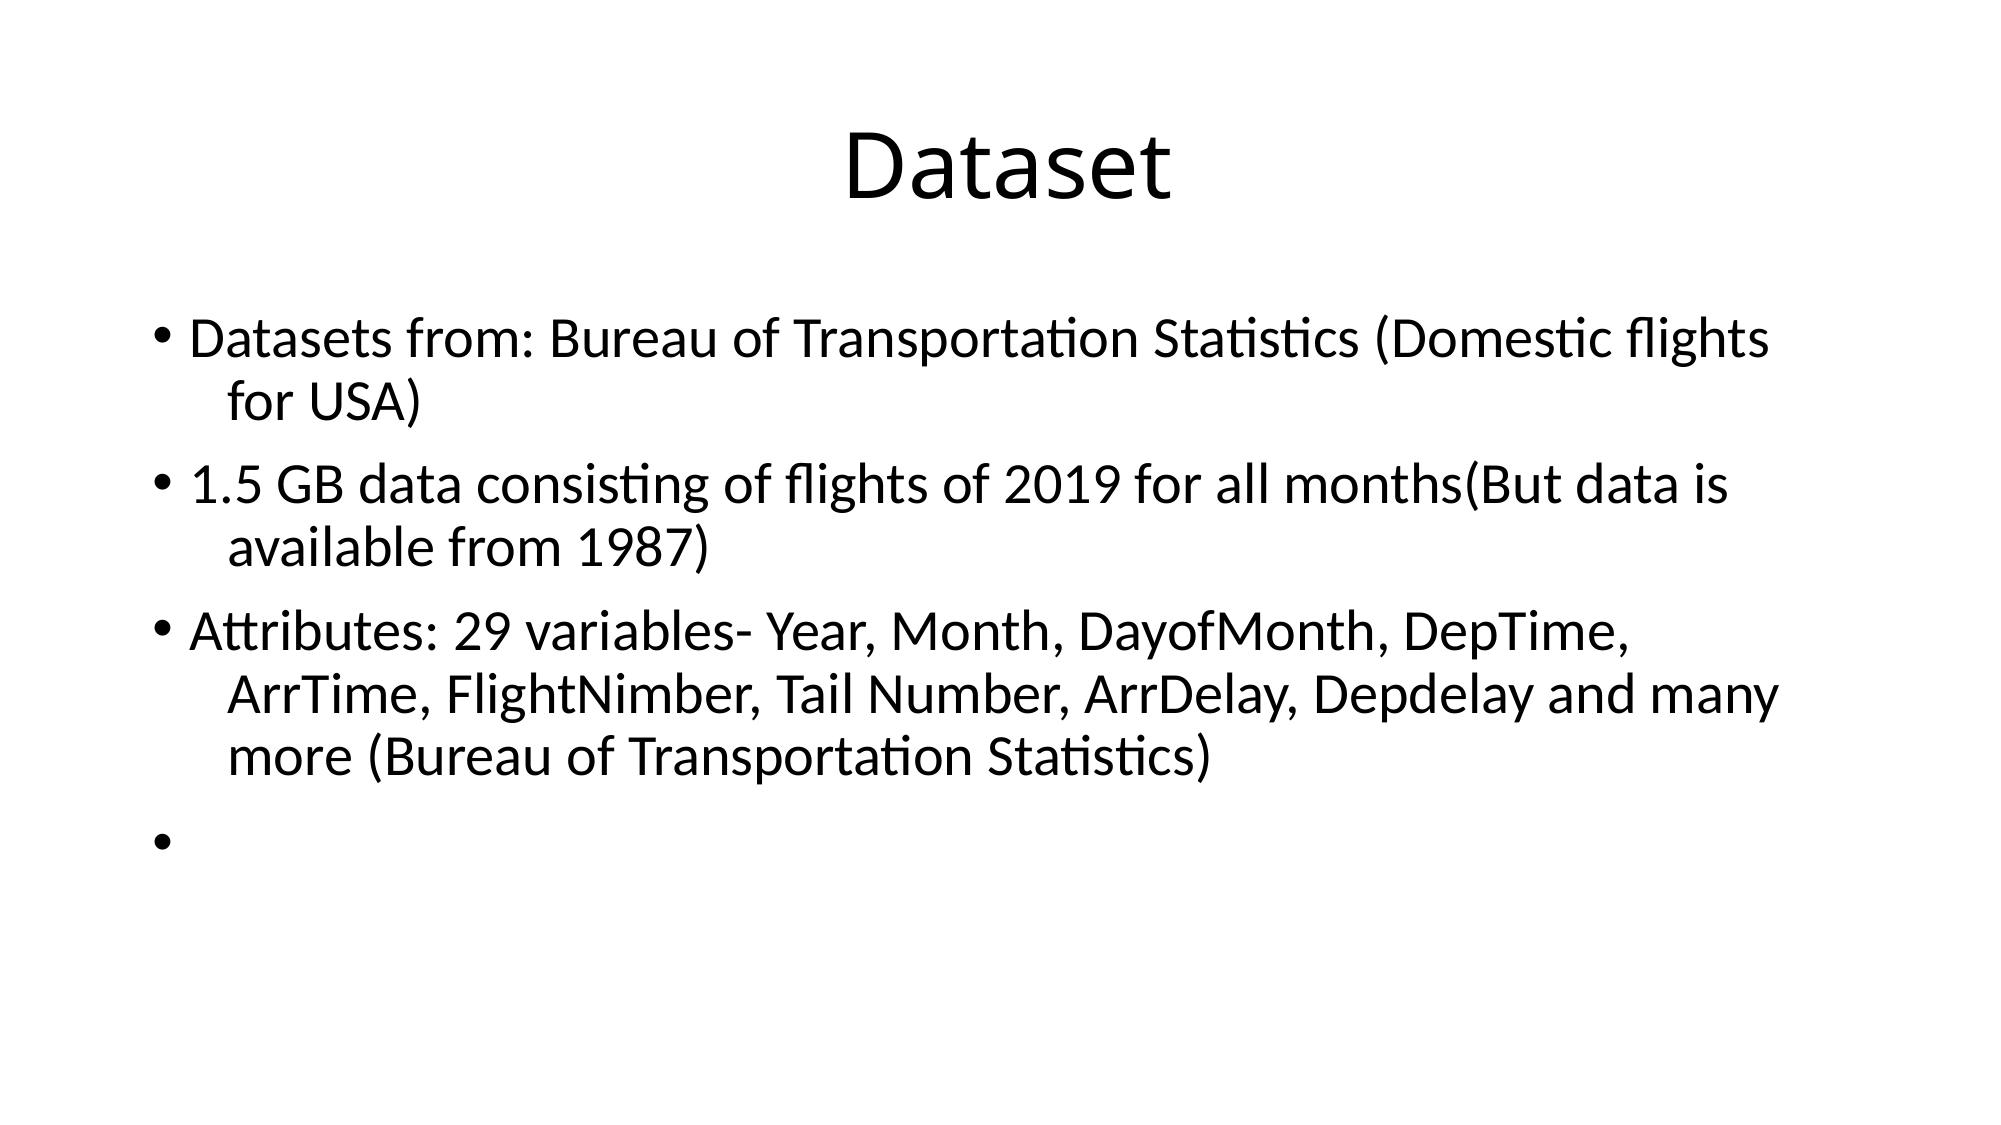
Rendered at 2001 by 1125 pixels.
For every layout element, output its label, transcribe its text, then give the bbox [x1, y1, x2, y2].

title Dataset [137, 59, 1863, 278]
list Datasets from: Bureau of Transportation Statistics (Domestic flights for USA) 1.5 GB data consisting of flights of 2019 for all months(But data is available from 1987) Attributes: 29 variables- Year, Month, DayofMonth, DepTime, ArrTime, FlightNimber, Tail Number, ArrDelay, Depdelay and many more (Bureau of Transportation Statistics) [137, 299, 1863, 1014]
